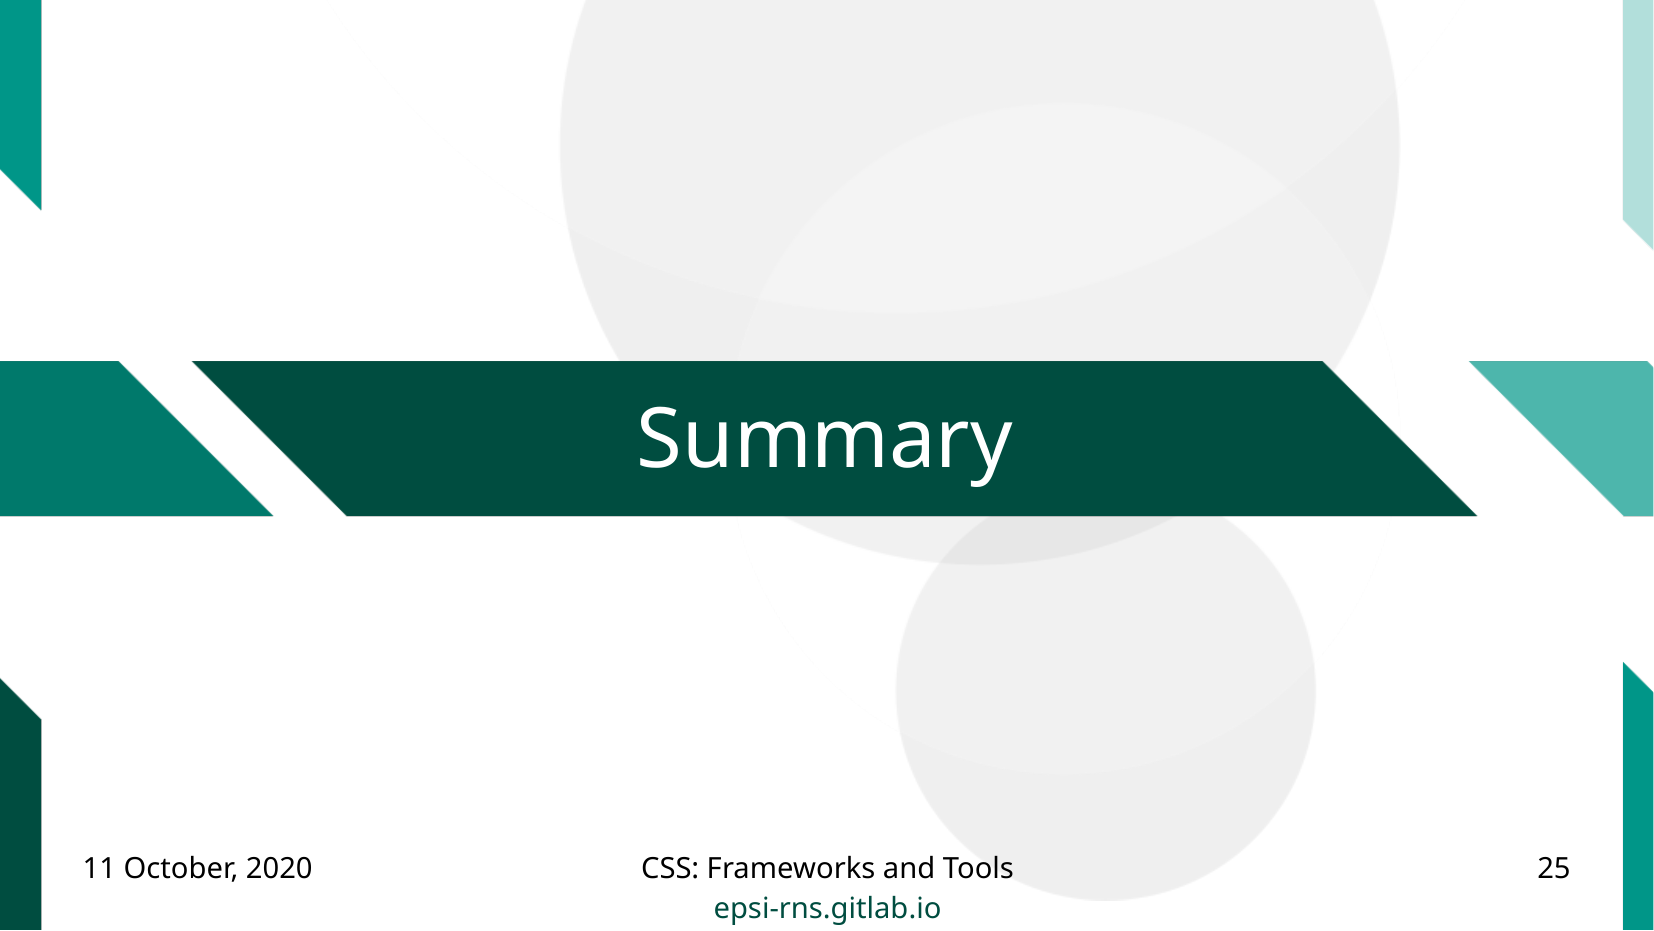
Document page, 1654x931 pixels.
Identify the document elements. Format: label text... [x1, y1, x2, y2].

title Summary [82, 360, 1568, 511]
picture [0, 0, 1654, 930]
